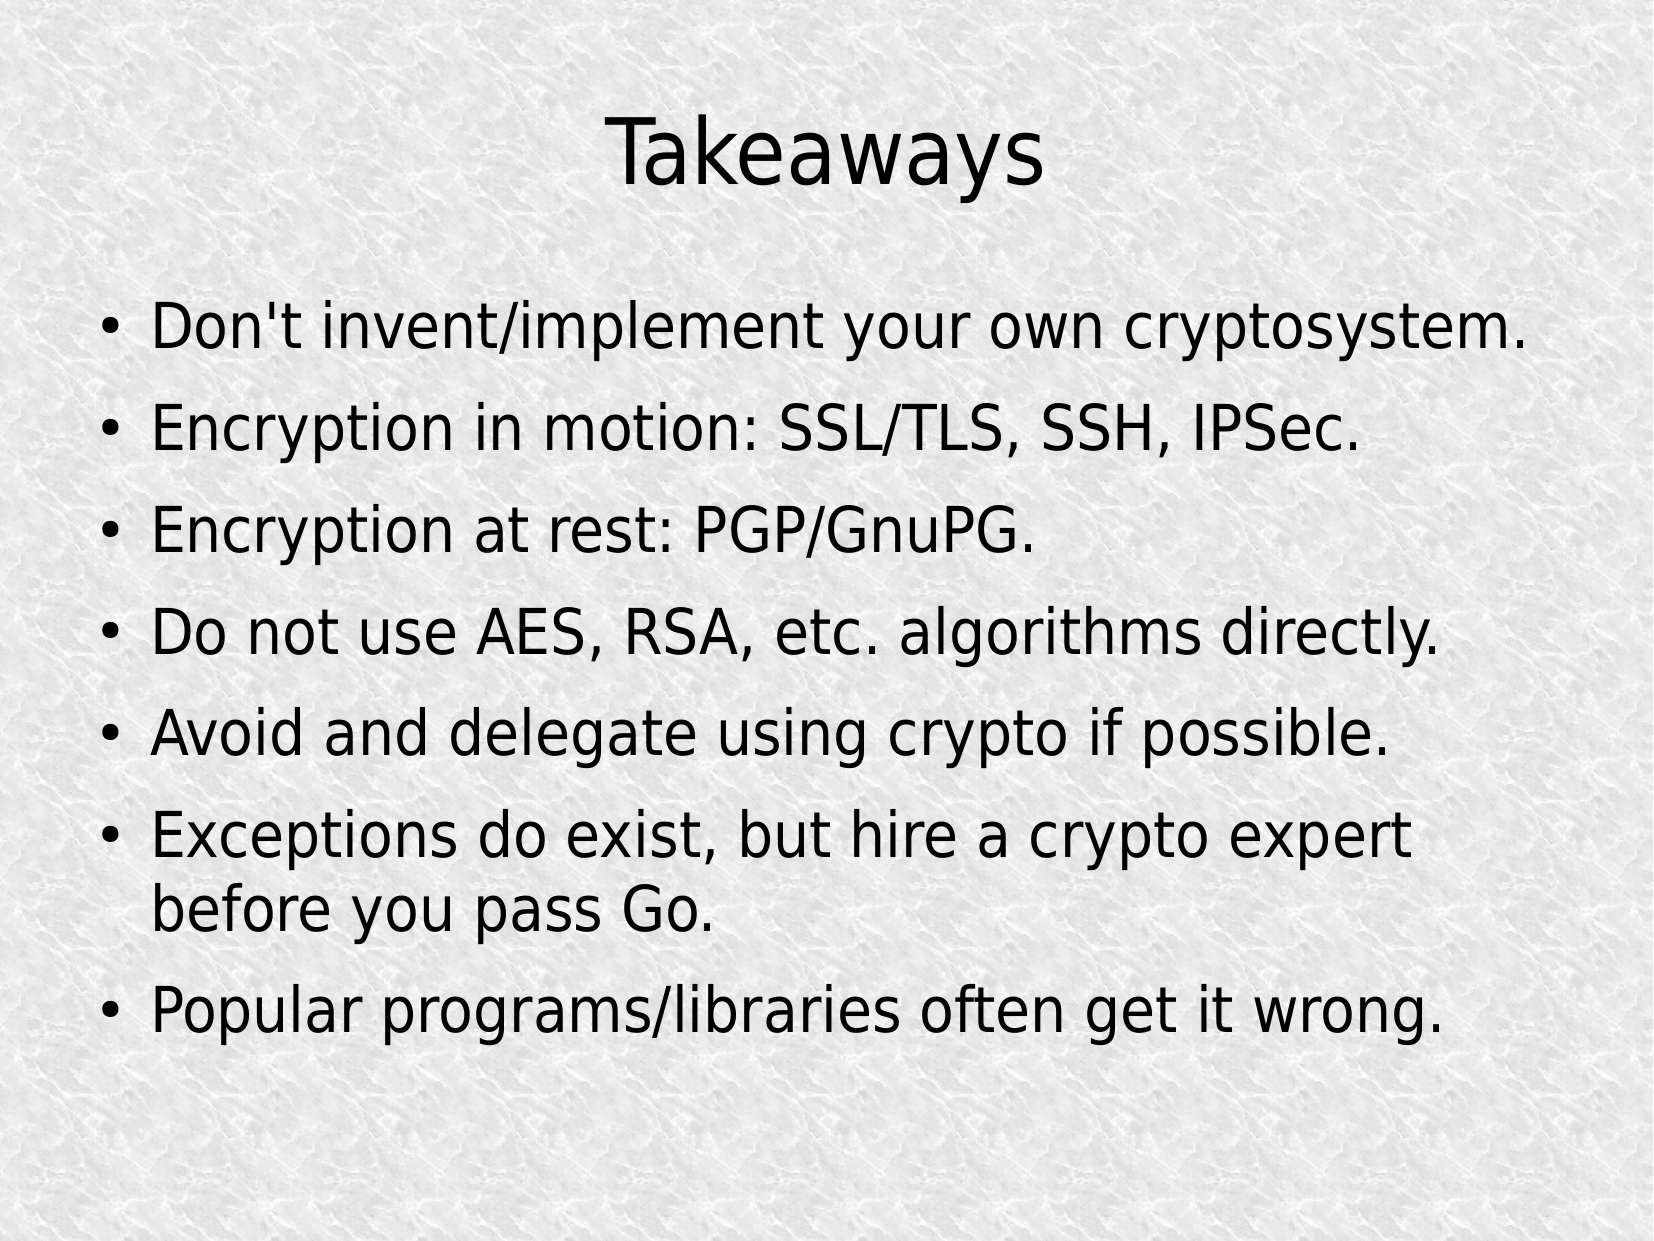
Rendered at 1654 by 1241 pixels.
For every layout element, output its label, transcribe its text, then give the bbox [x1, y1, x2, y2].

title Takeaways [82, 49, 1571, 257]
list Don't invent/implement your own cryptosystem. Encryption in motion: SSL/TLS, SSH, IPSec. Encryption at rest: PGP/GnuPG. Do not use AES, RSA, etc. algorithms directly. Avoid and delegate using crypto if possible. Exceptions do exist, but hire a crypto expert before you pass Go. Popular programs/libraries often get it wrong. [82, 290, 1538, 1111]
picture [0, 0, 1654, 1241]
